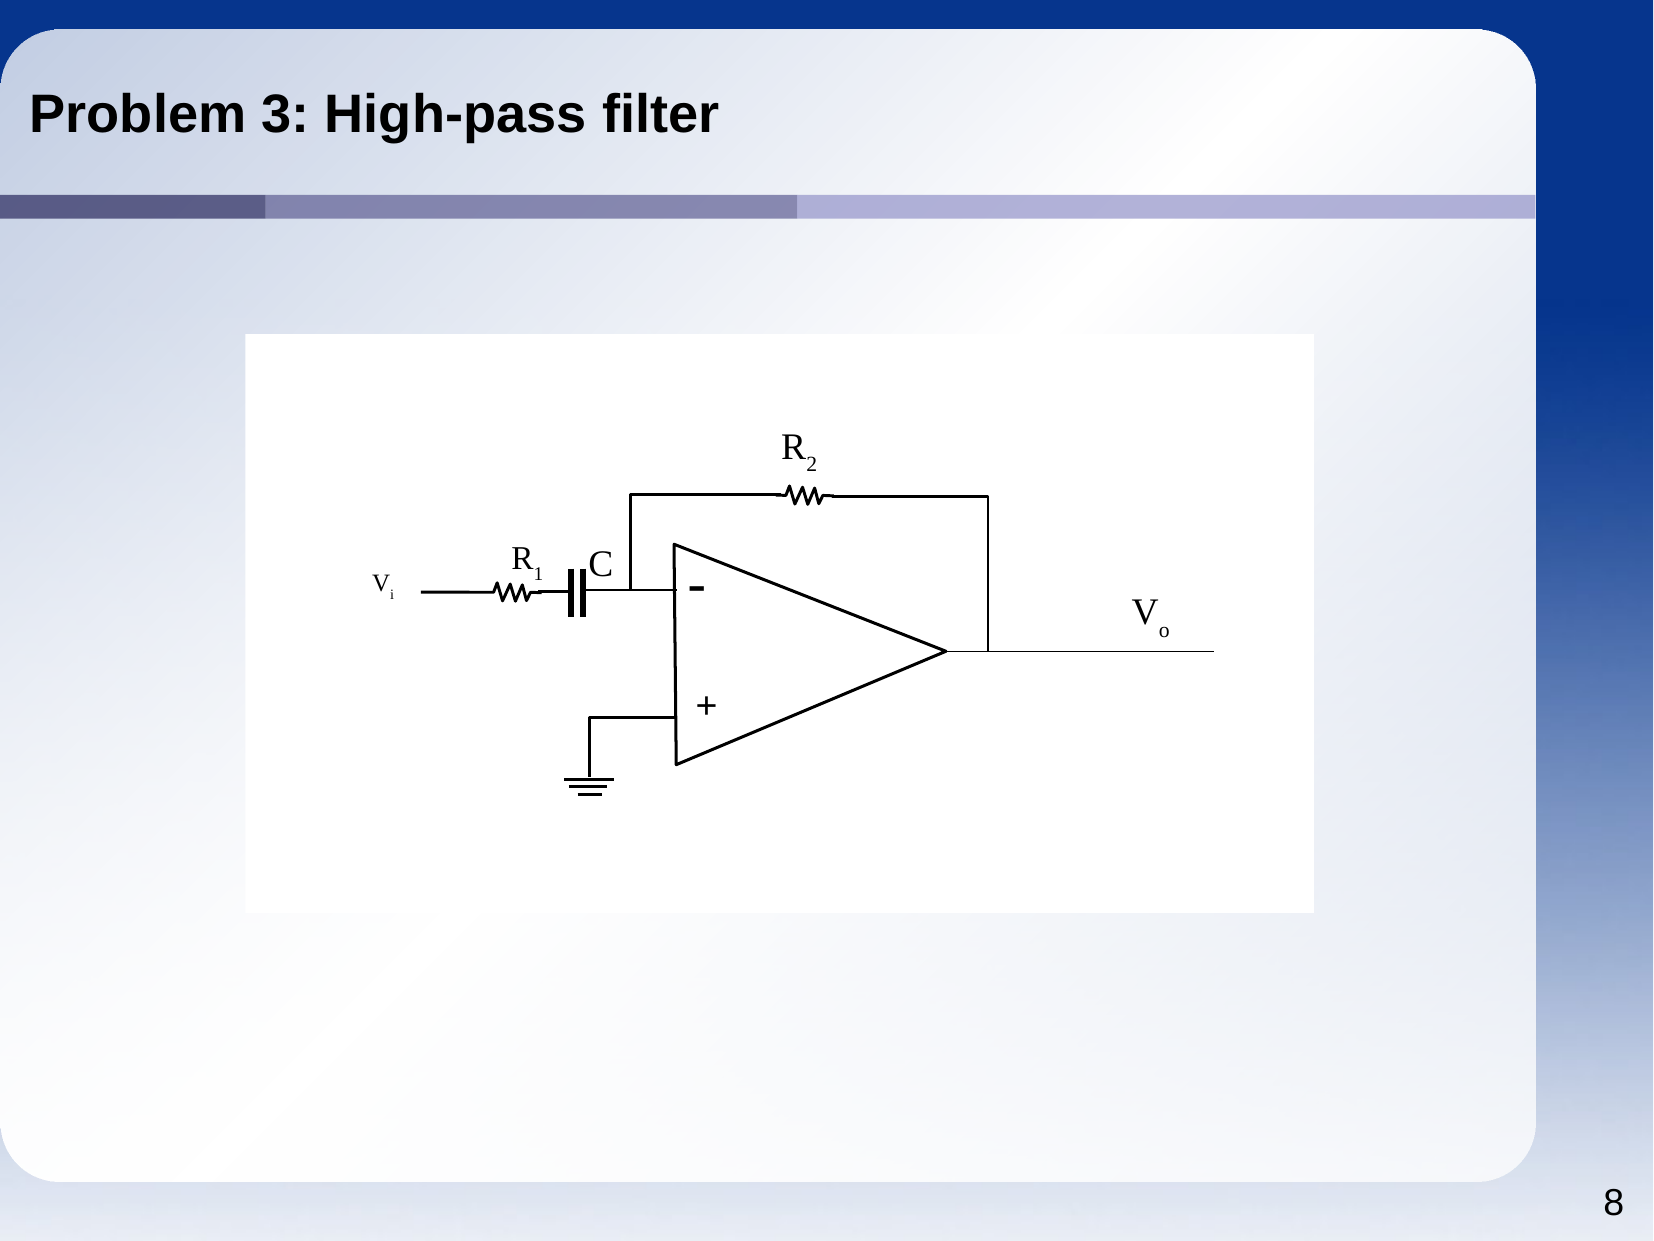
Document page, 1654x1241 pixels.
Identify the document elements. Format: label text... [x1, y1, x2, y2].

picture [0, 0, 1654, 1241]
chart [245, 334, 1315, 913]
title Problem 3: High-pass filter [29, 49, 1506, 178]
